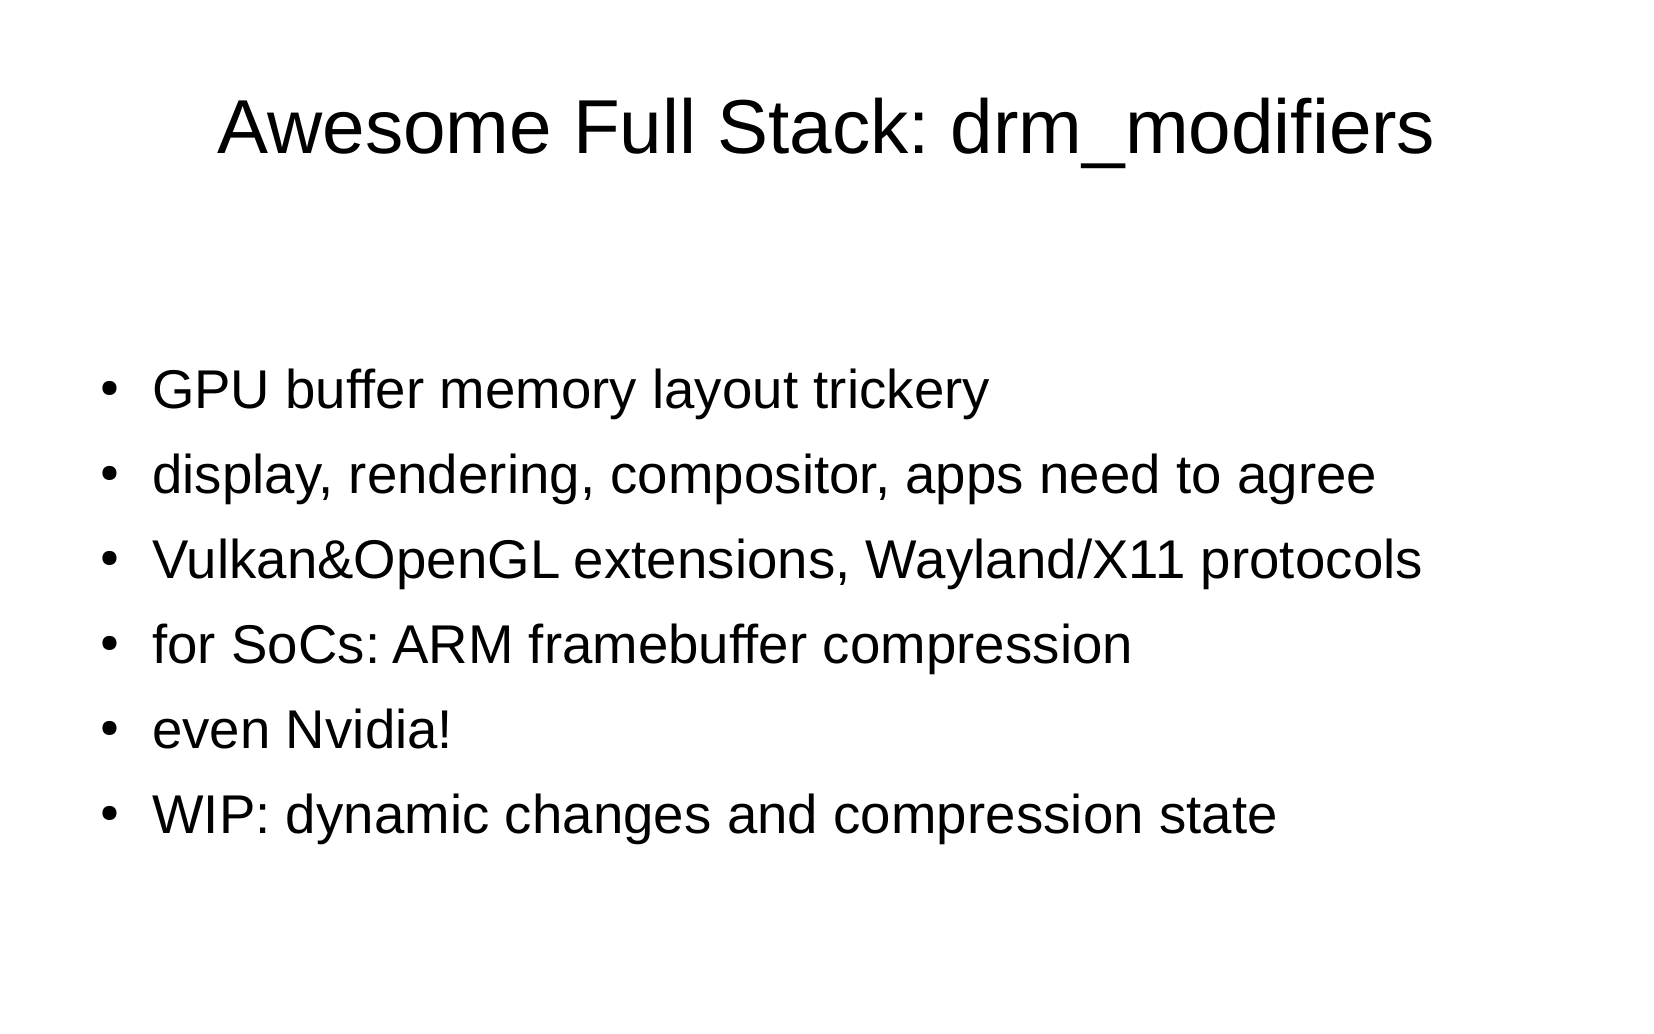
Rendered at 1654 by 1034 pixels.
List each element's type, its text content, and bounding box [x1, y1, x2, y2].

list GPU buffer memory layout trickery display, rendering, compositor, apps need to agree Vulkan&OpenGL extensions, Wayland/X11 protocols for SoCs: ARM framebuffer compression even Nvidia! WIP: dynamic changes and compression state [82, 359, 1571, 851]
title Awesome Full Stack: drm_modifiers [82, 41, 1571, 214]
